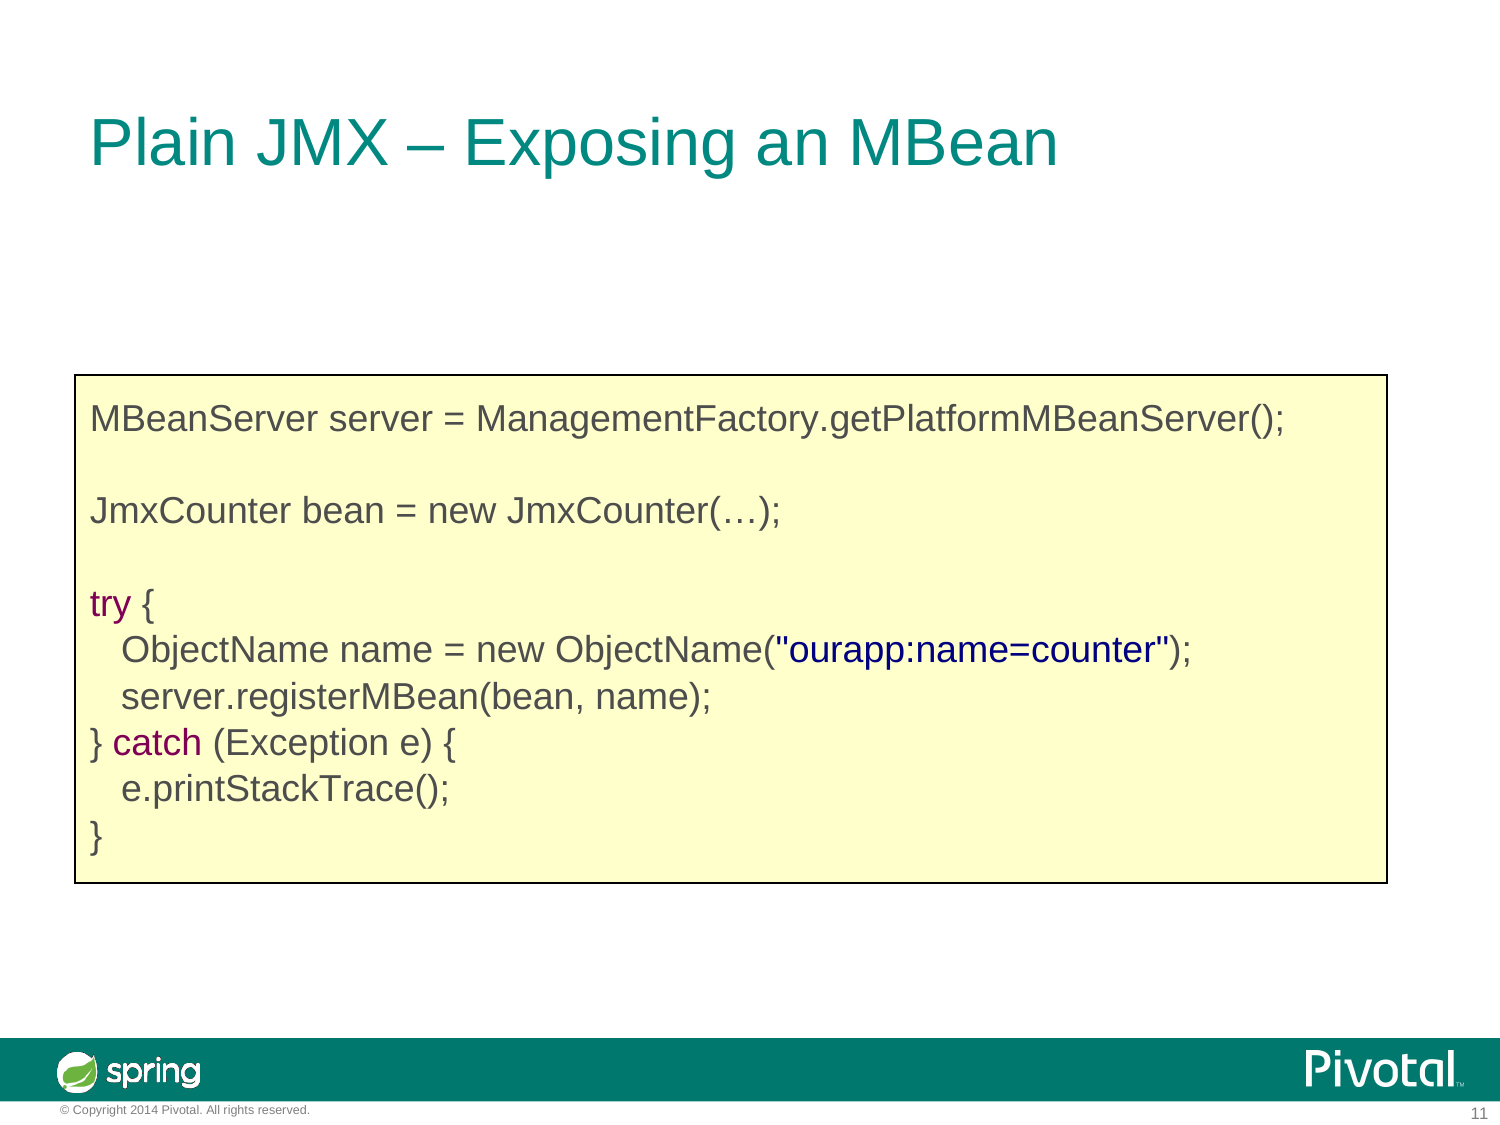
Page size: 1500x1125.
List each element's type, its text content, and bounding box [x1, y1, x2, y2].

title Plain JMX – Exposing an MBean [75, 45, 1426, 233]
picture [32, 1041, 210, 1103]
text_box MBeanServer server = ManagementFactory.getPlatformMBeanServer(); JmxCounter bean = new JmxCounter(…); try { ObjectName name = new ObjectName("ourapp:name=counter"); server.registerMBean(bean, name); } catch (Exception e) { e.printStackTrace(); } [74, 375, 1387, 883]
picture [1306, 1050, 1464, 1087]
